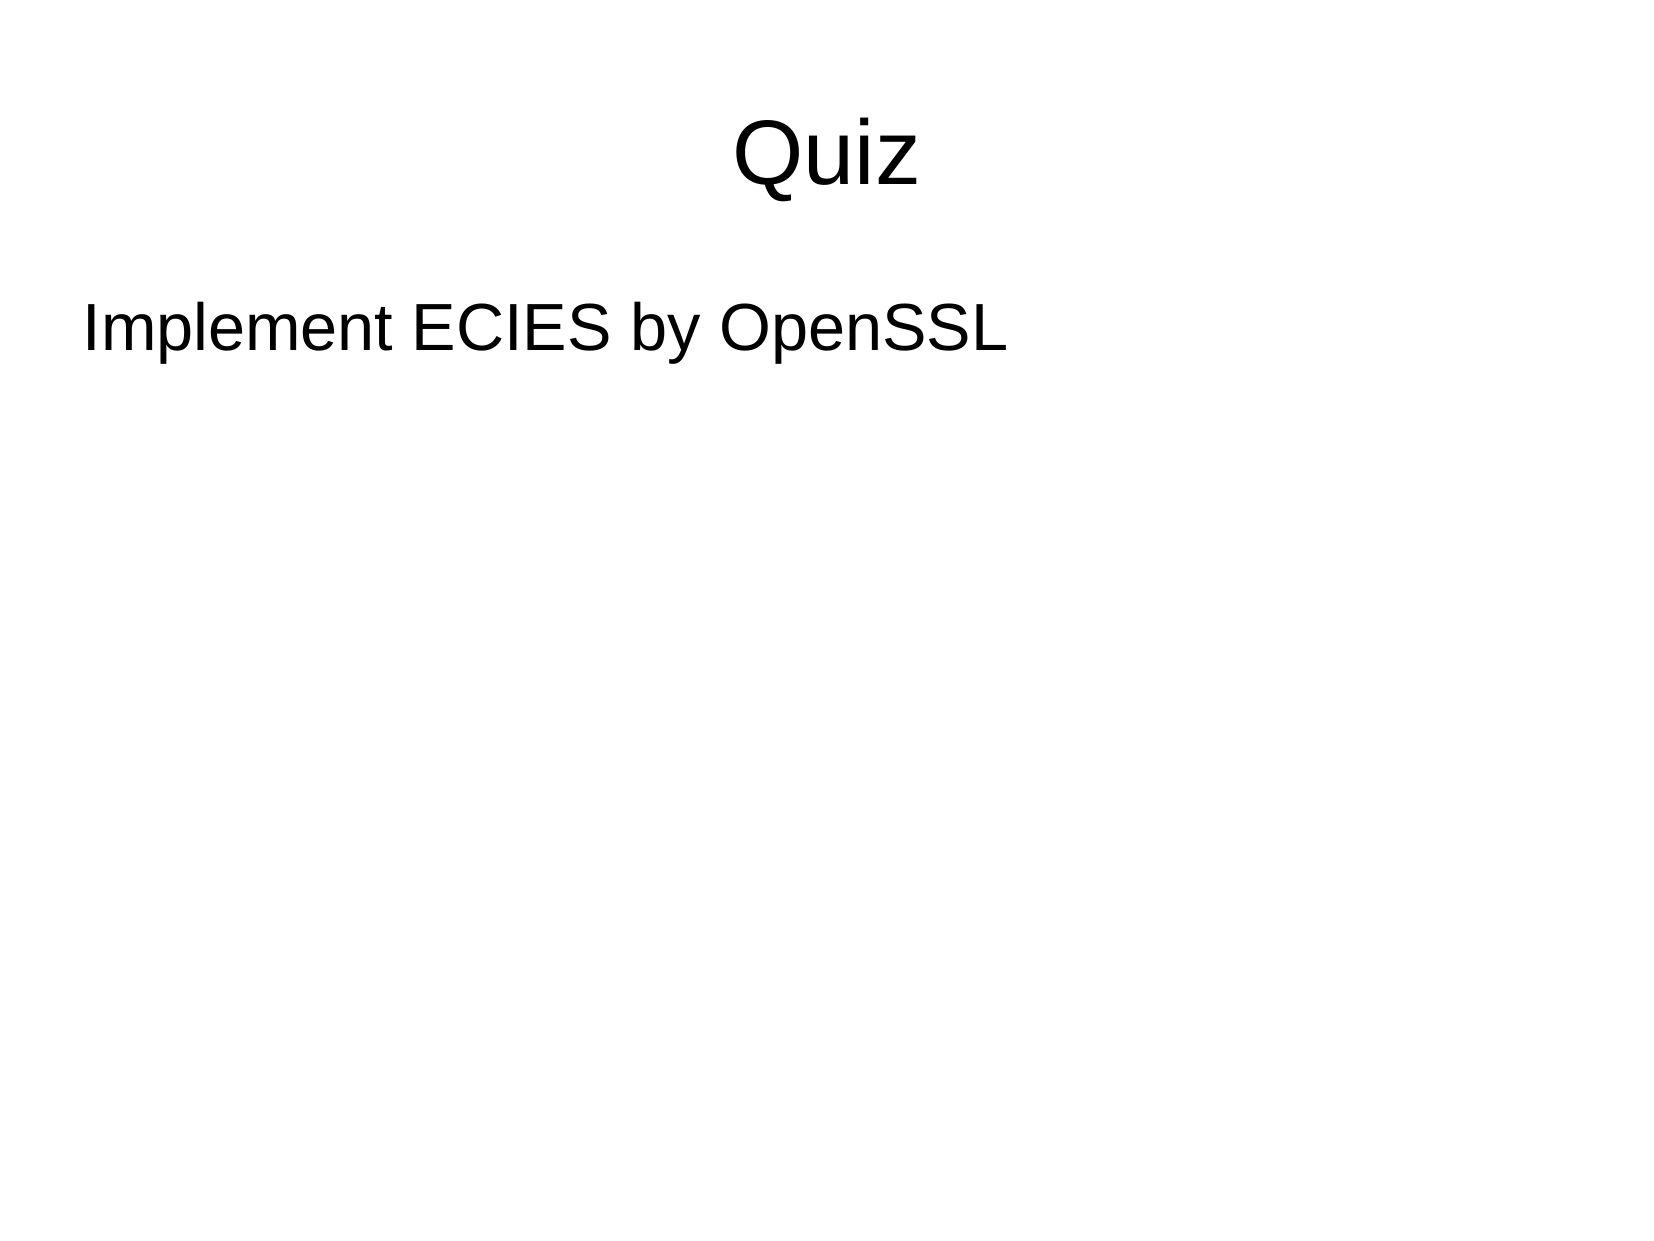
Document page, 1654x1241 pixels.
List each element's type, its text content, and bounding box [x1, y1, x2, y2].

title Quiz [82, 49, 1571, 257]
list Implement ECIES by OpenSSL [82, 290, 1571, 1010]
